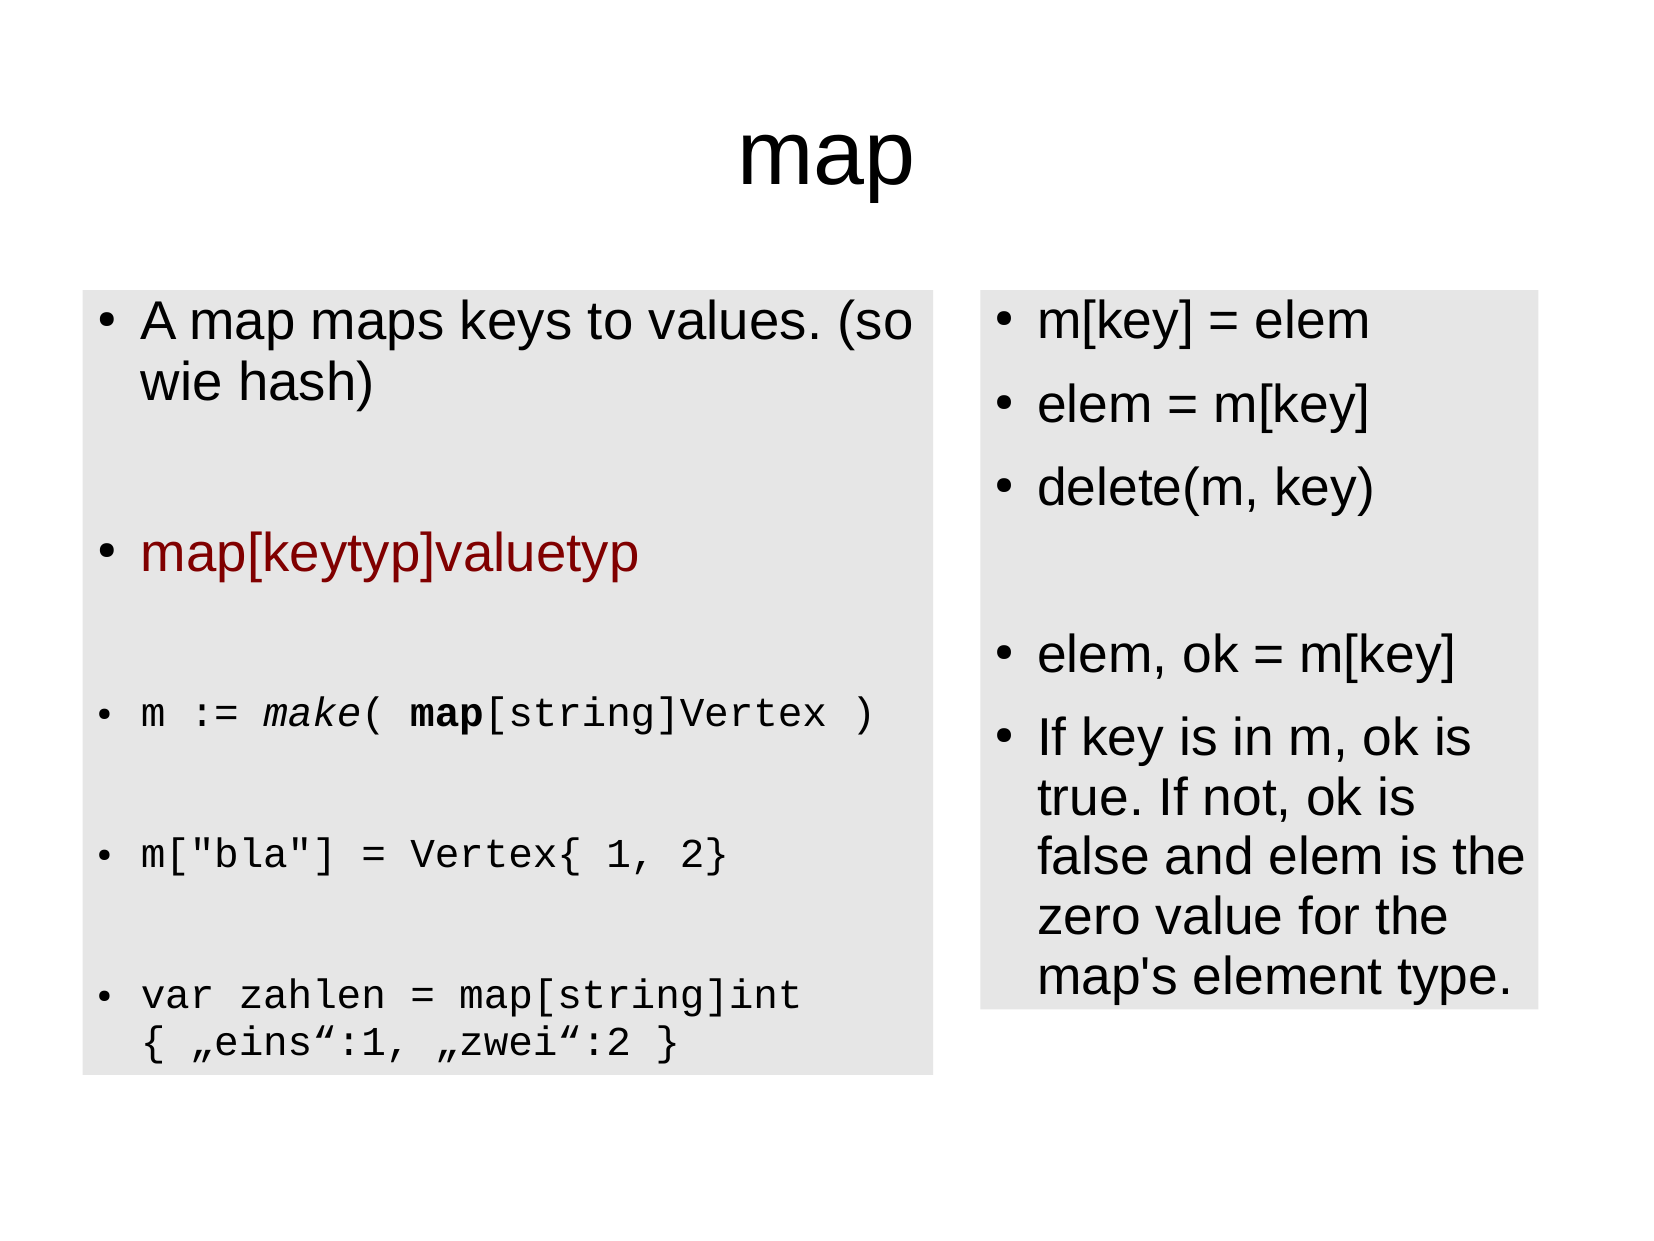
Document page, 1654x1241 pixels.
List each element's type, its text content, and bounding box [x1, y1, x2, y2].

title map [82, 49, 1571, 257]
list A map maps keys to values. (so wie hash) map[keytyp]valuetyp m := make( map[string]Vertex ) m["bla"] = Vertex{ 1, 2} var zahlen = map[string]int { „eins“:1, „zwei“:2 } [82, 290, 934, 1075]
list m[key] = elem elem = m[key] delete(m, key) elem, ok = m[key] If key is in m, ok is true. If not, ok is false and elem is the zero value for the map's element type. [980, 290, 1539, 1010]
